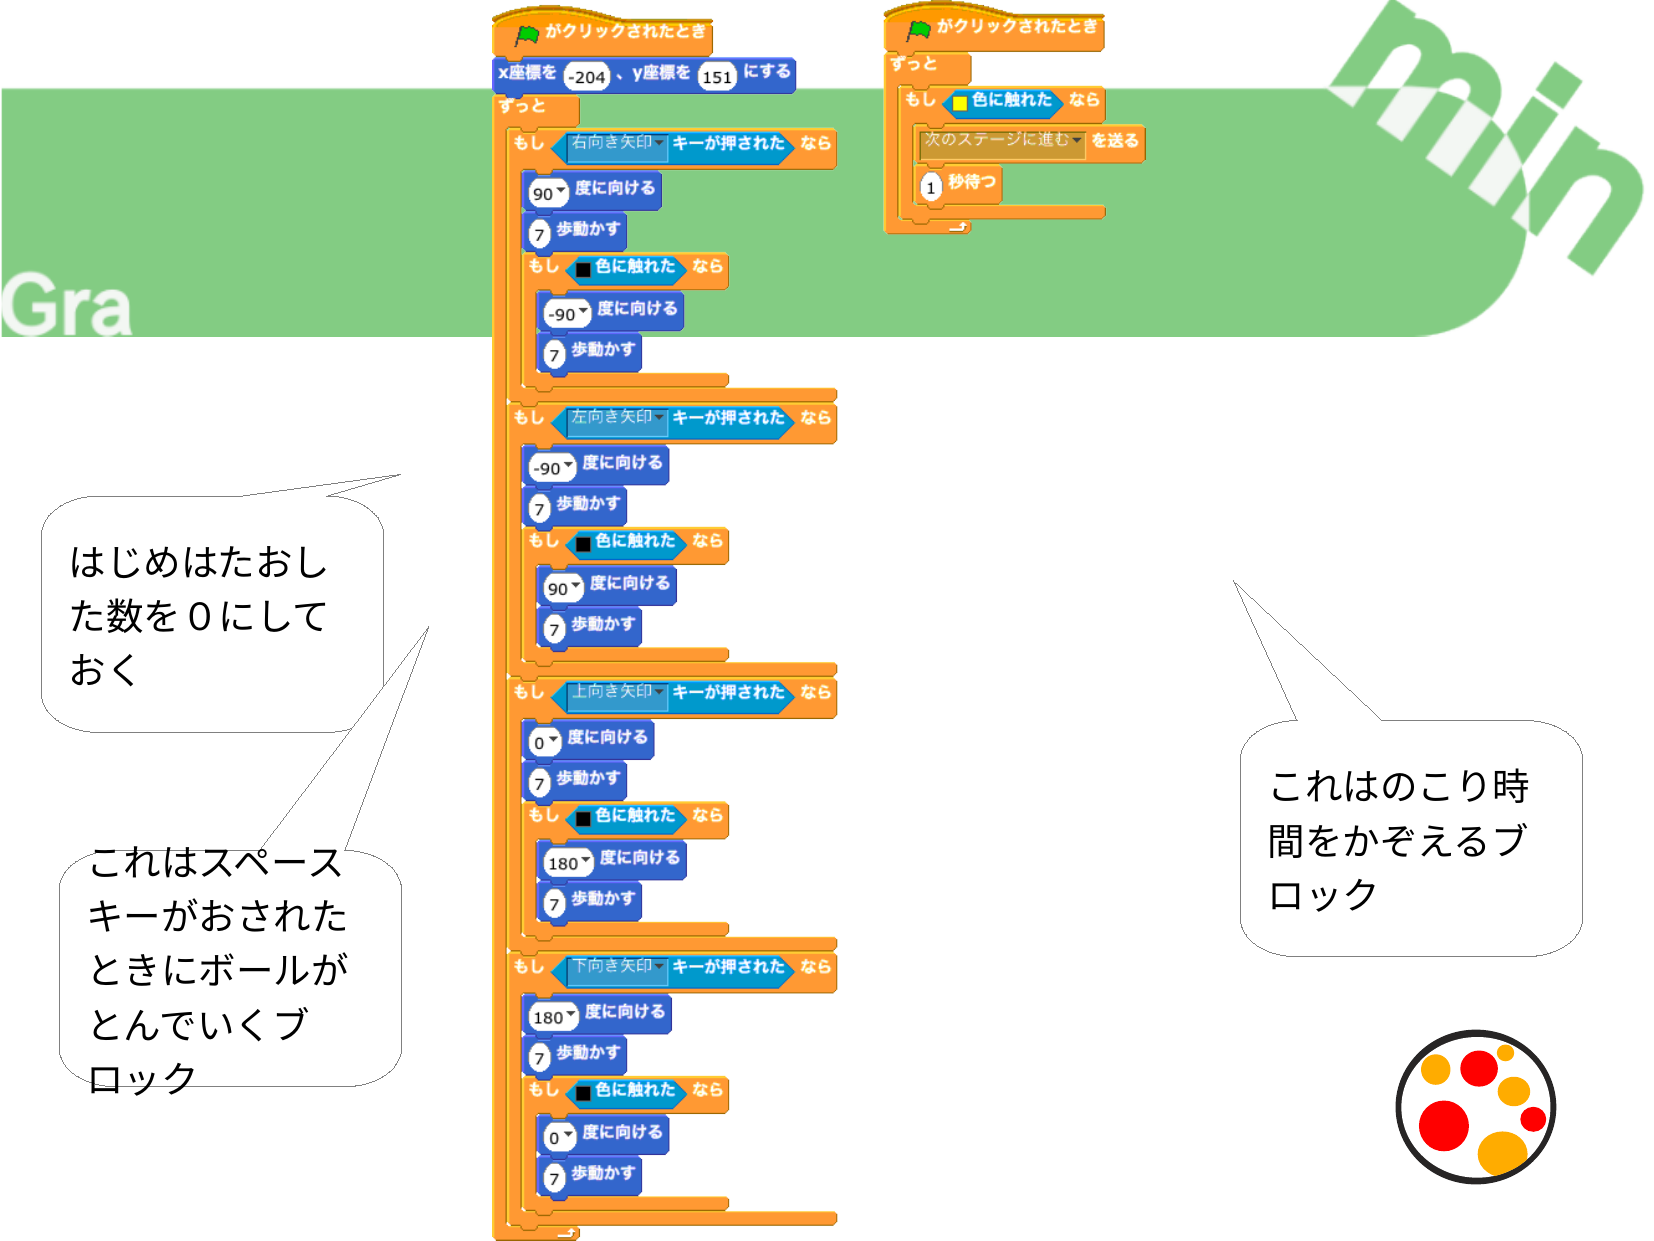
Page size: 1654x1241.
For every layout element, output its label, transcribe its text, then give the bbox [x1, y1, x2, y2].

picture [1, 0, 1654, 1241]
picture [1393, 1028, 1560, 1187]
text_box はじめはたおした数を０にしておく [41, 474, 401, 733]
text_box これはスペースキーがおされたときにボールがとんでいくブロック [59, 626, 429, 1087]
text_box これはのこり時間をかぞえるブロック [1233, 580, 1583, 957]
